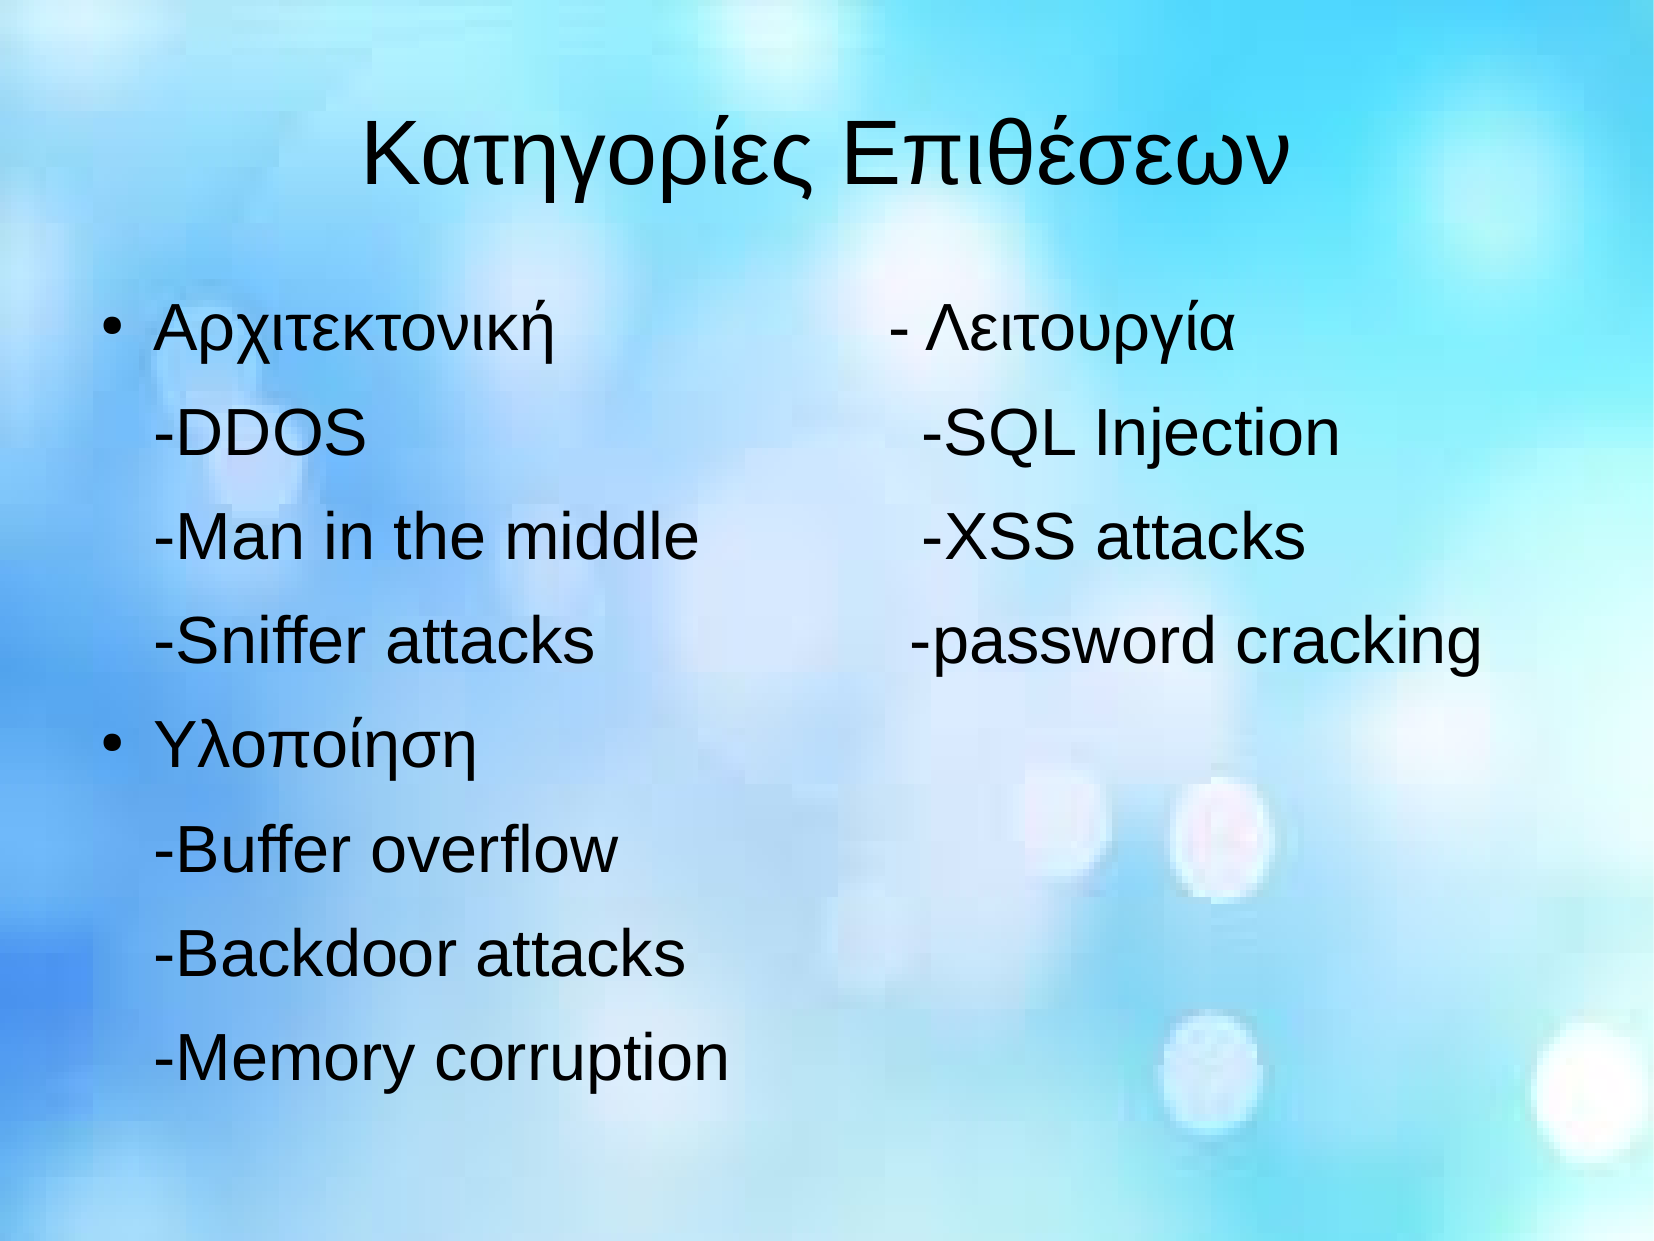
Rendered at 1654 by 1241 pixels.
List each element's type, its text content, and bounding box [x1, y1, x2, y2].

title Κατηγορίες Επιθέσεων [82, 49, 1571, 257]
list Αρχιτεκτονική - Λειτουργία -DDOS -SQL Injection -Man in the middle -XSS attacks -Sniffer attacks -password cracking Υλοποίηση -Buffer overflow -Backdoor attacks -Memory corruption [82, 290, 1571, 1096]
picture [0, 0, 1654, 1241]
